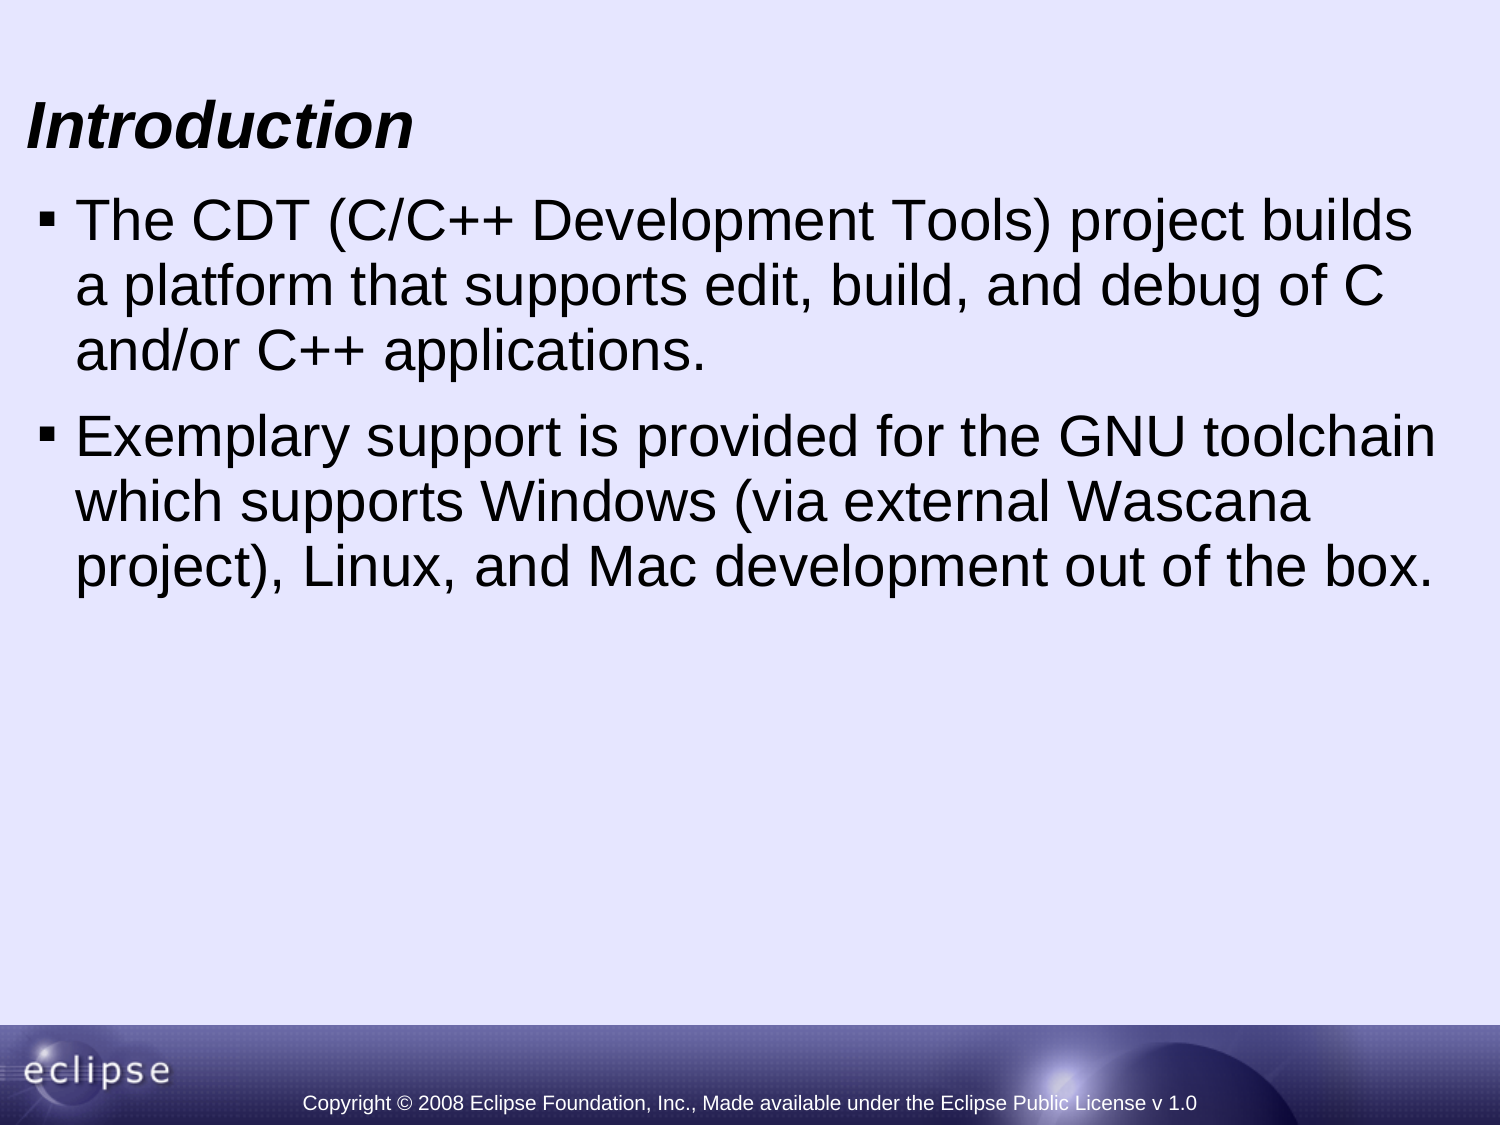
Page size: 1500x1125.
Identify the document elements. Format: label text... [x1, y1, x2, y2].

picture [0, 1025, 1500, 1125]
list The CDT (C/C++ Development Tools) project builds a platform that supports edit, build, and debug of C and/or C++ applications. Exemplary support is provided for the GNU toolchain which supports Windows (via external Wascana project), Linux, and Mac development out of the box. [37, 187, 1463, 1021]
title Introduction [26, 84, 1474, 172]
